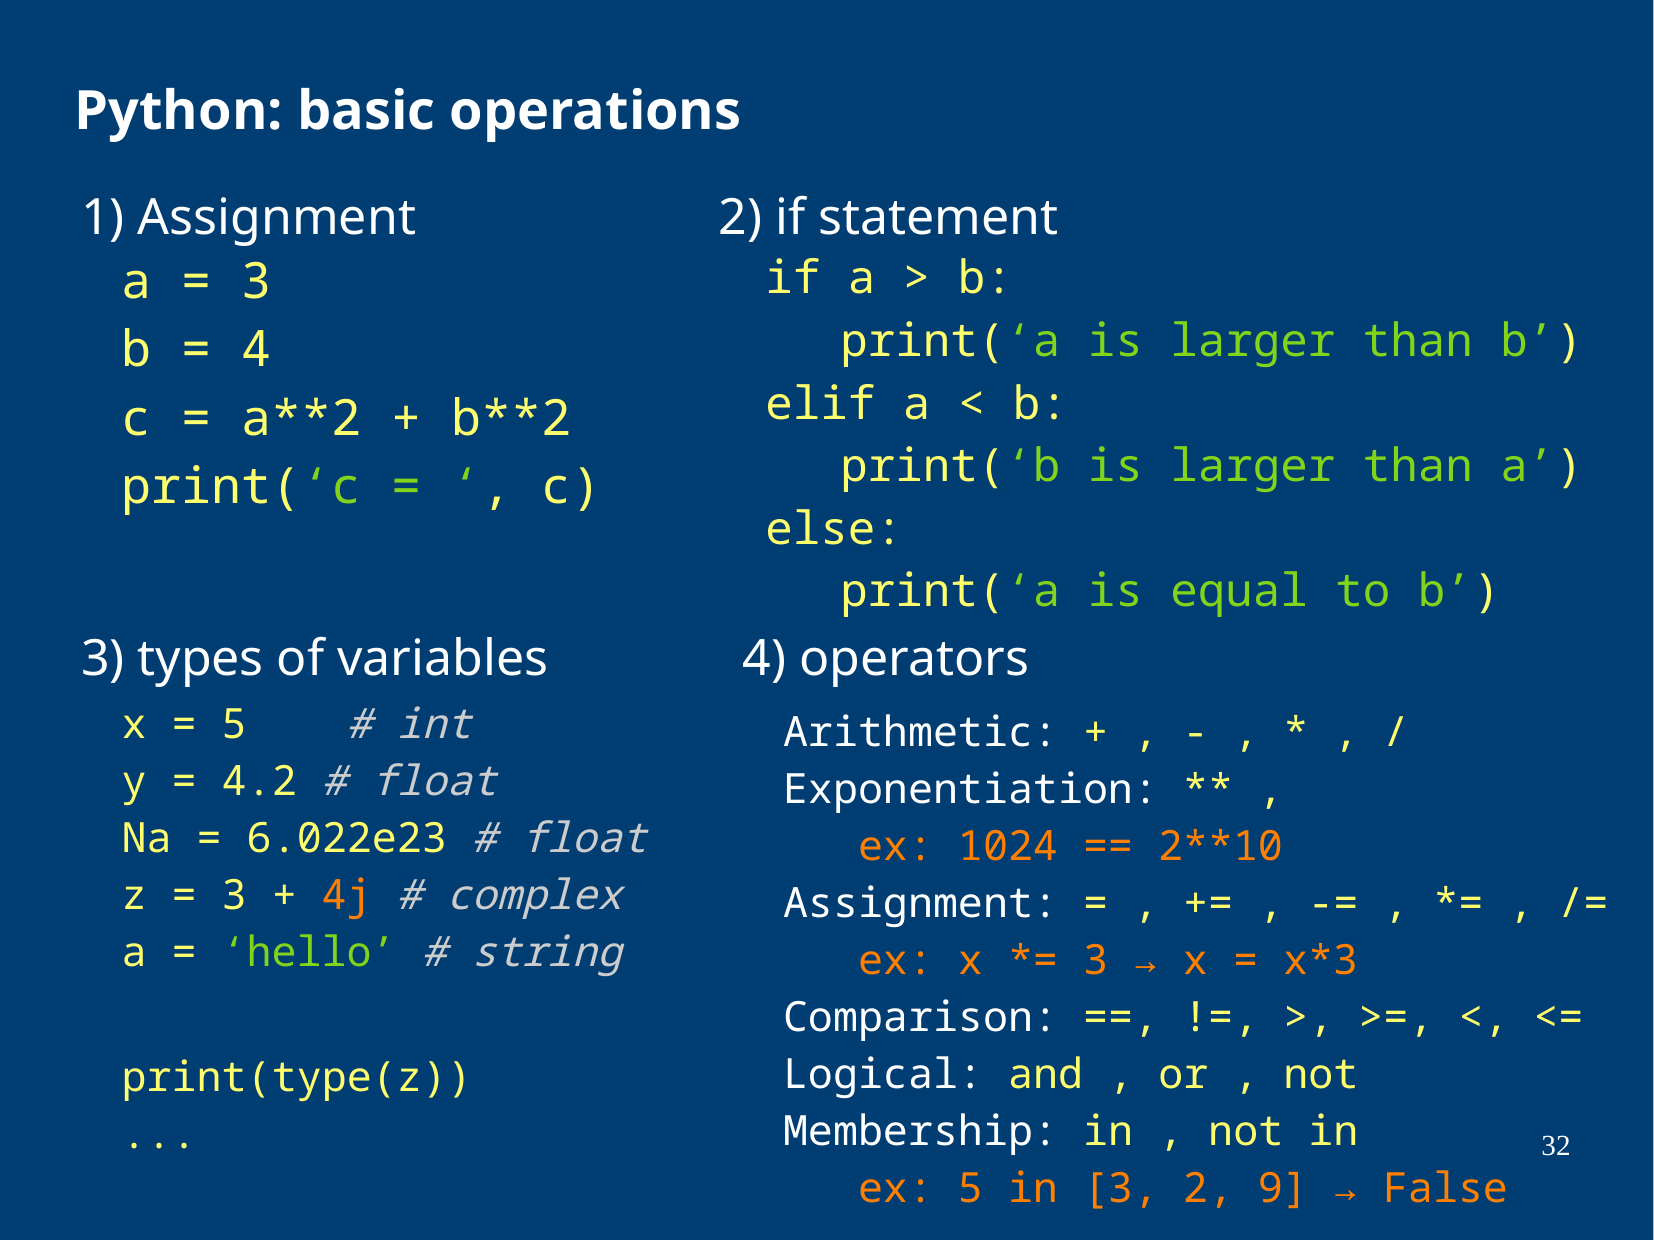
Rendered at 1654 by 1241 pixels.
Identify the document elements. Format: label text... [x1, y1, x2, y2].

text_box 2) if statement [704, 173, 1234, 250]
text_box a = 3 b = 4 c = a**2 + b**2 print(‘c = ‘, c) [106, 237, 750, 490]
text_box Arithmetic: + , - , * , / Exponentiation: ** , ex: 1024 == 2**10 Assignment: = , += , -= , *= , /= ex: x *= 3 → x = x*3 Comparison: ==, !=, >, >=, <, <= Logical: and , or , not Membership: in , not in ex: 5 in [3, 2, 9] → False [768, 694, 1654, 1179]
text_box 4) operators [727, 614, 1192, 691]
text_box x = 5 # int y = 4.2 # float Na = 6.022e23 # float z = 3 + 4j # complex a = ‘hello’ # string print(type(z)) ... [106, 686, 847, 1197]
text_box 3) types of variables [66, 614, 727, 691]
text_box if a > b: print(‘a is larger than b’) elif a < b: print(‘b is larger than a’) else: print(‘a is equal to b’) [750, 237, 1654, 606]
text_box 1) Assignment [66, 173, 481, 311]
text_box Python: basic operations [60, 64, 1576, 165]
